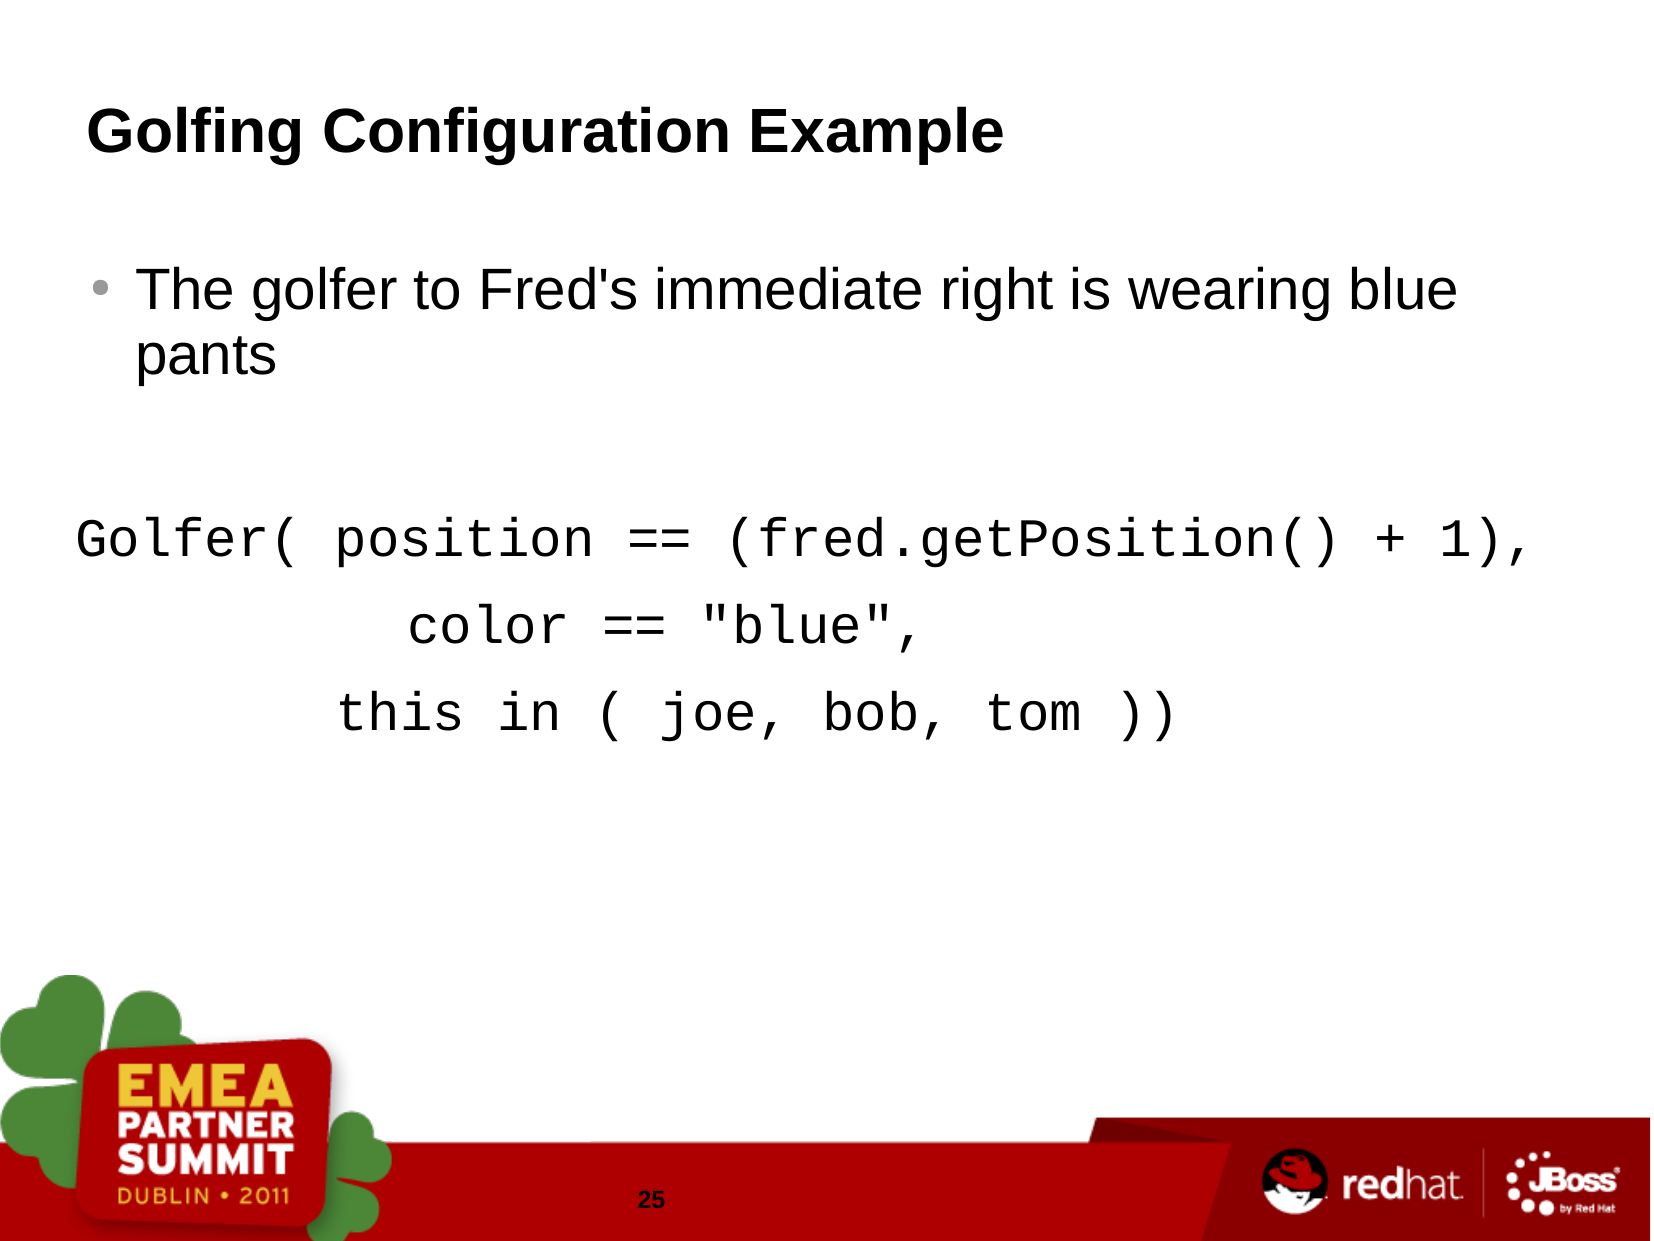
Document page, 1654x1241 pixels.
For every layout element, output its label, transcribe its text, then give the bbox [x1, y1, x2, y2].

list The golfer to Fred's immediate right is wearing blue pants Golfer( position == (fred.getPosition() + 1), color == "blue", this in ( joe, bob, tom )) [75, 256, 1564, 1051]
picture [0, 975, 1651, 1241]
title Golfing Configuration Example [86, 37, 1576, 226]
